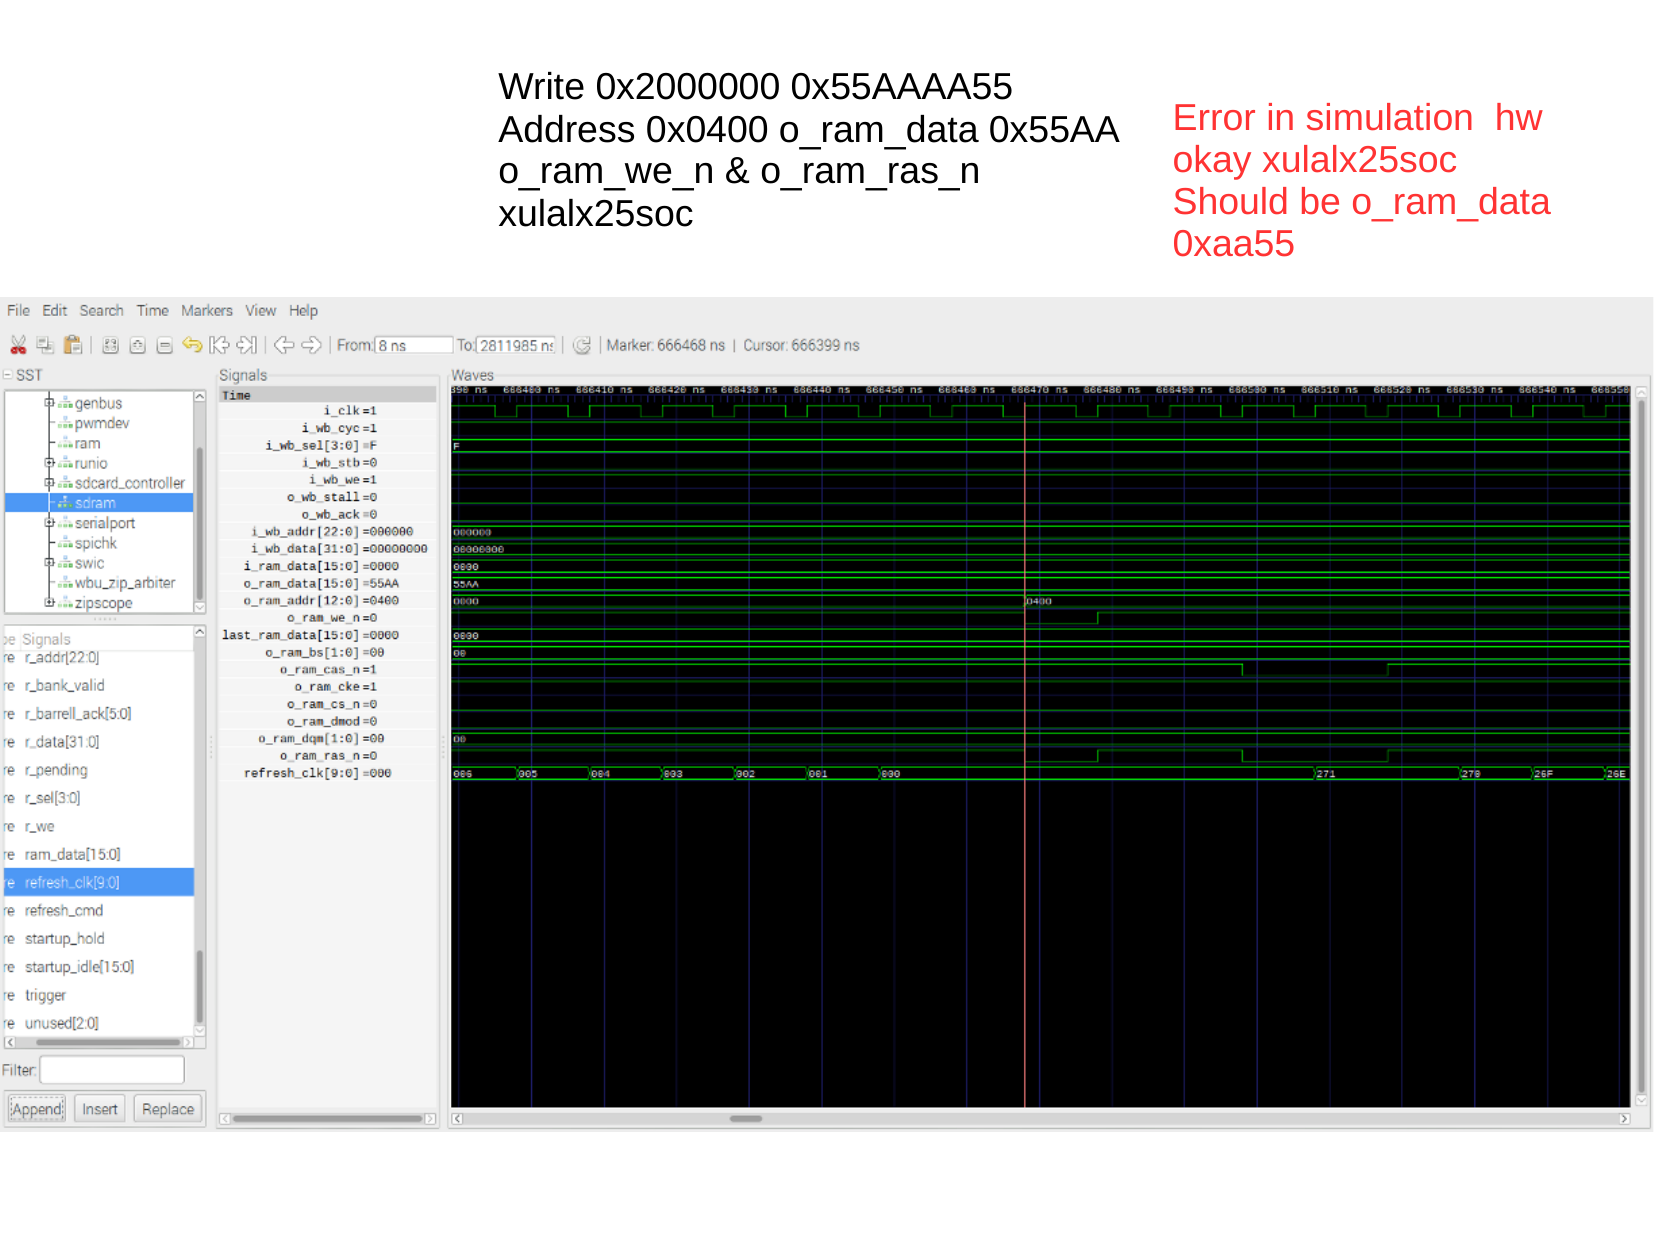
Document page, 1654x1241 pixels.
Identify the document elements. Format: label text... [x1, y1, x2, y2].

text_box Write 0x2000000 0x55AAAA55 Address 0x0400 o_ram_data 0x55AA o_ram_we_n & o_ram_ras_n xulalx25soc [483, 58, 1135, 242]
text_box Error in simulation hw okay xulalx25soc Should be o_ram_data 0xaa55 [1157, 88, 1583, 272]
picture [0, 297, 1654, 1132]
